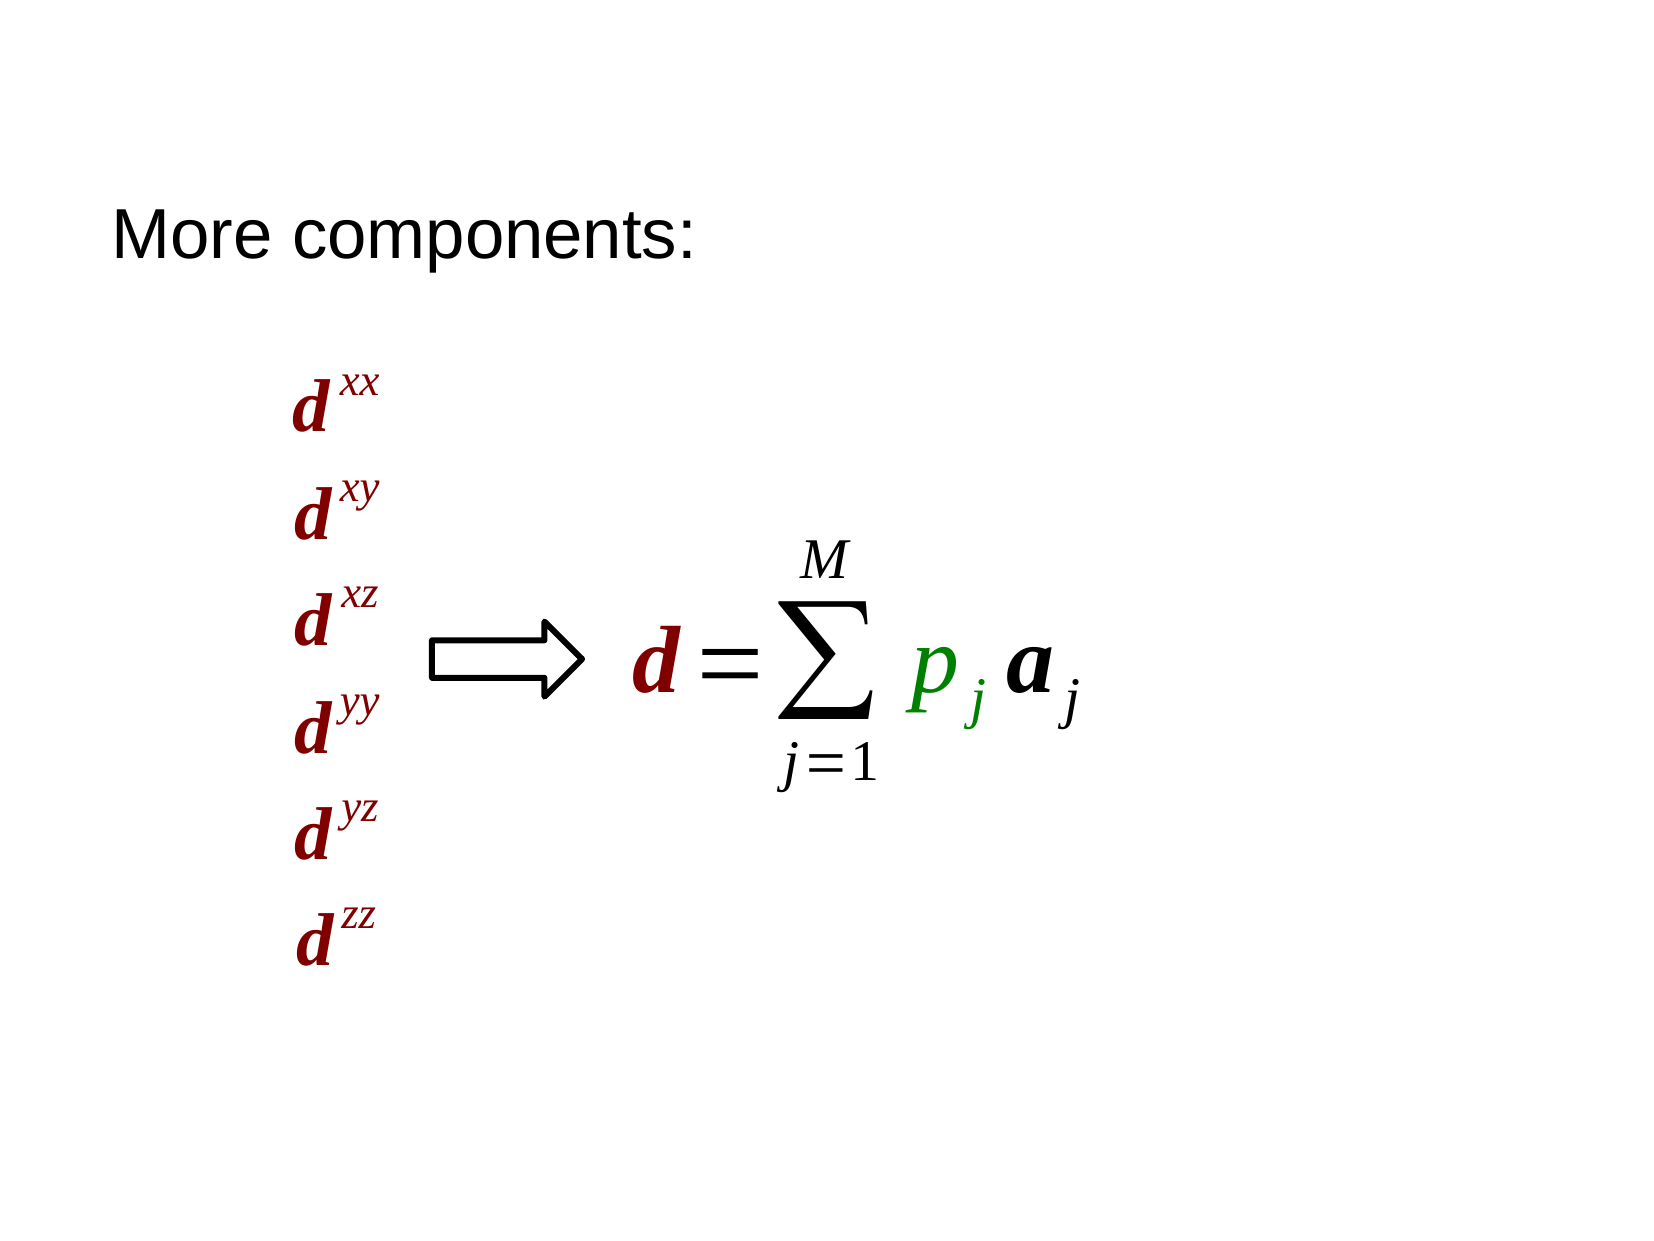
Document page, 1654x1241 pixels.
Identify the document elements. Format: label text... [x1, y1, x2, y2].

chart [619, 525, 1088, 796]
text_box [431, 621, 583, 697]
text_box More components: [96, 187, 712, 291]
chart [281, 353, 386, 991]
